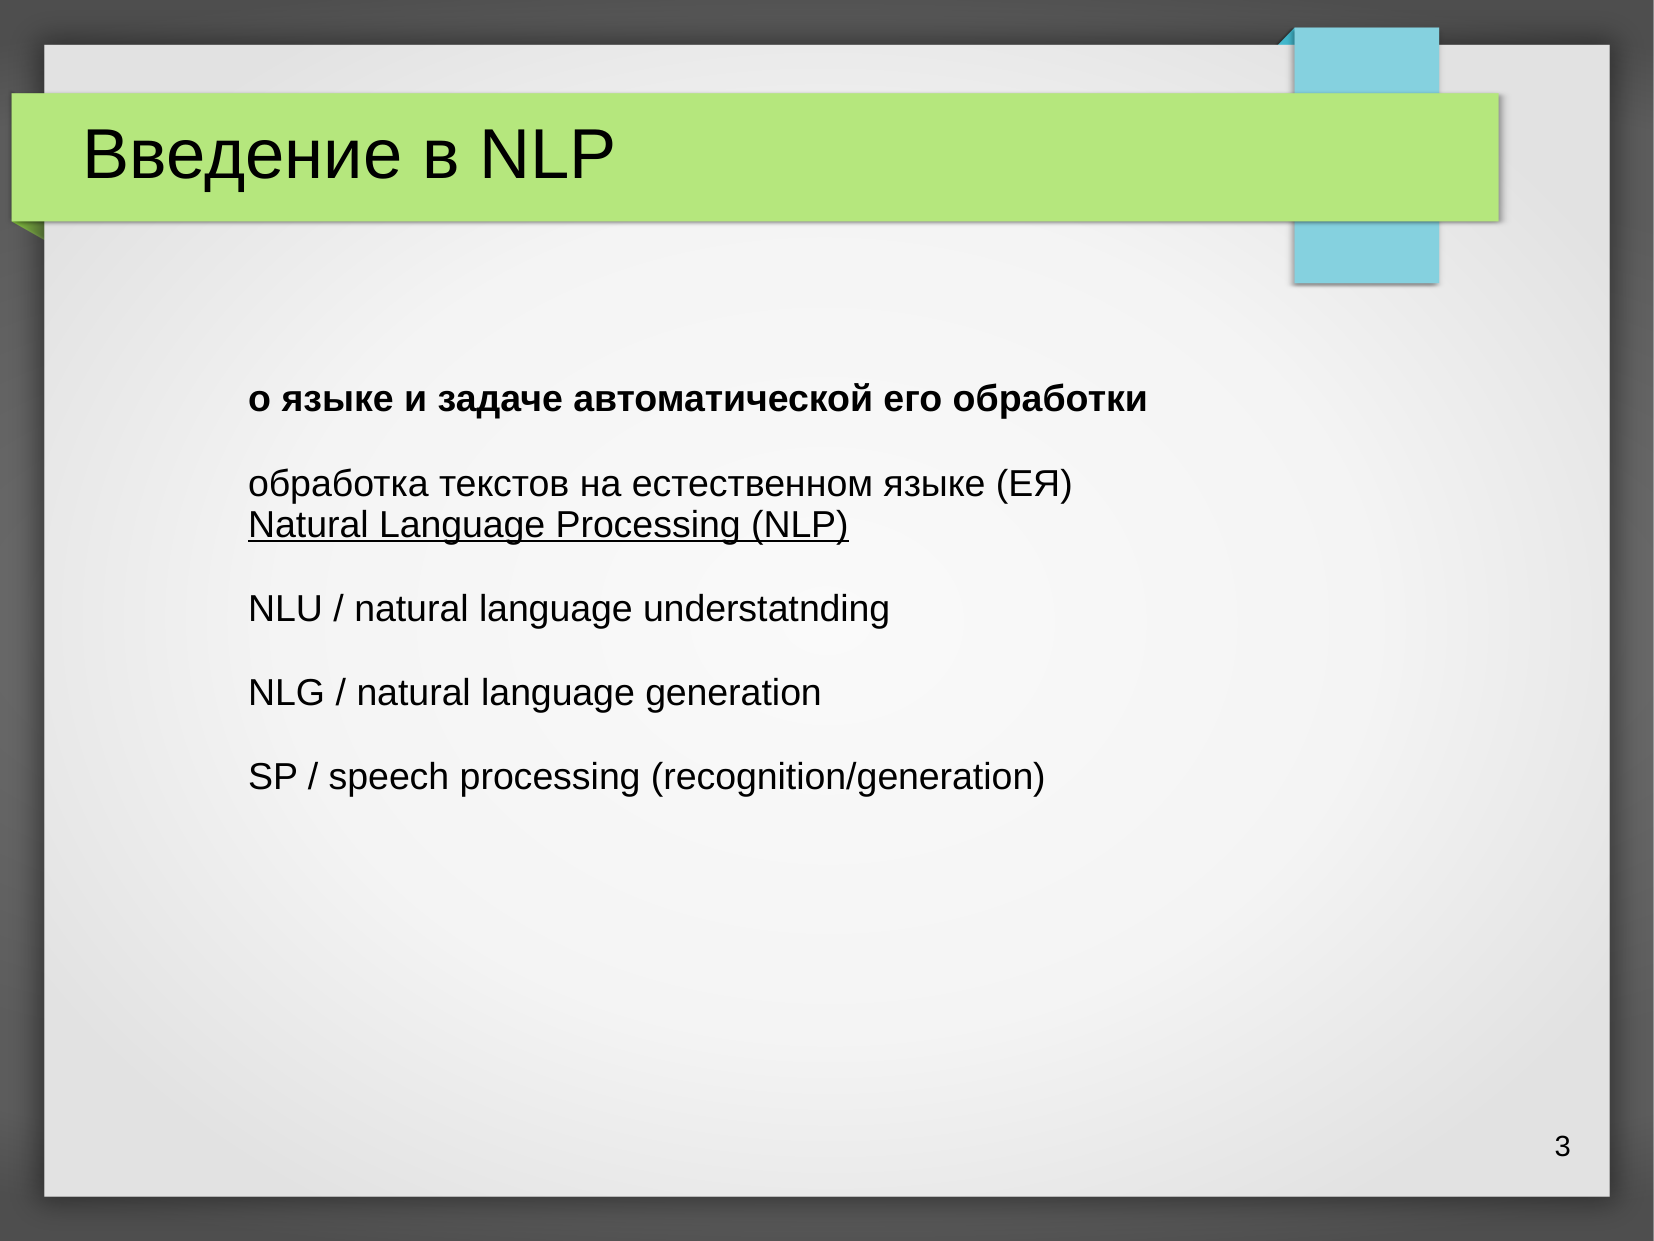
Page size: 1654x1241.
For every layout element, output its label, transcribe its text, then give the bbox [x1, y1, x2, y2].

text_box о языке и задаче автоматической его обработки обработка текстов на естественном языке (ЕЯ) Natural Language Processing (NLP) NLU / natural language understatnding NLG / natural language generation SP / speech processing (recognition/generation) [248, 377, 1465, 898]
picture [0, 0, 1654, 1241]
title Введение в NLP [82, 114, 1406, 194]
